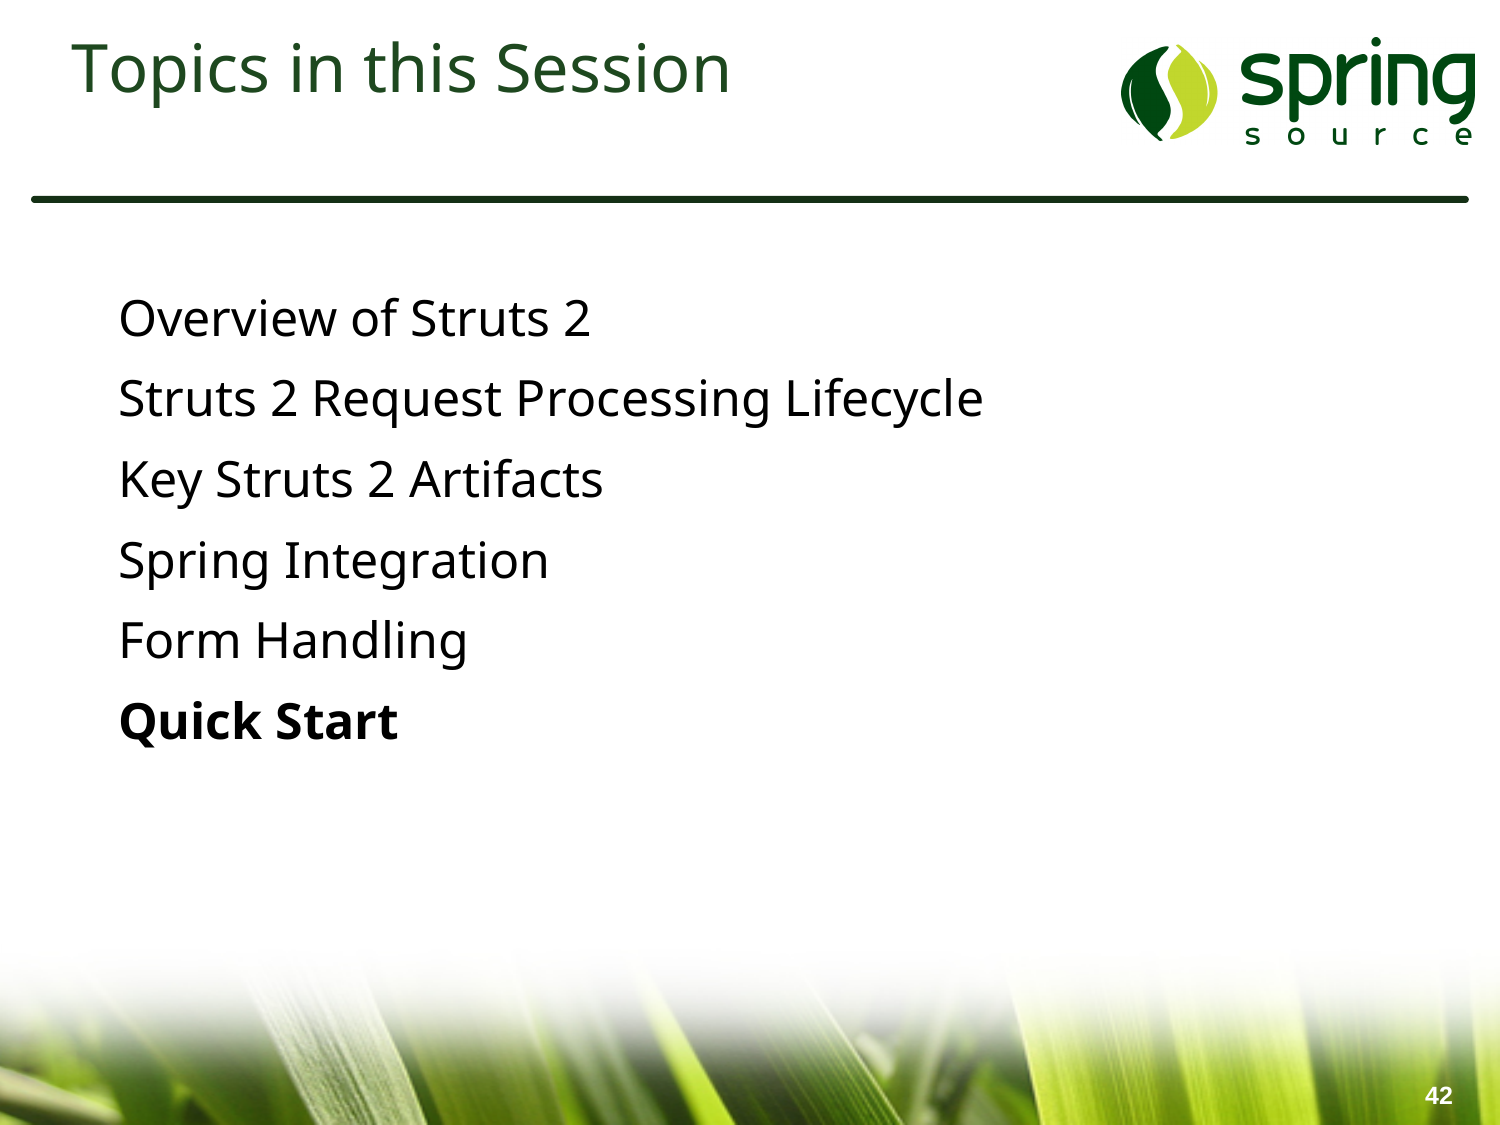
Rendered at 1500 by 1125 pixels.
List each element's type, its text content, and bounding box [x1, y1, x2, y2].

picture [1121, 37, 1475, 145]
list Overview of Struts 2 Struts 2 Request Processing Lifecycle Key Struts 2 Artifacts Spring Integration Form Handling Quick Start [103, 275, 1394, 938]
picture [0, 944, 1500, 1125]
title Topics in this Session [56, 13, 1089, 176]
